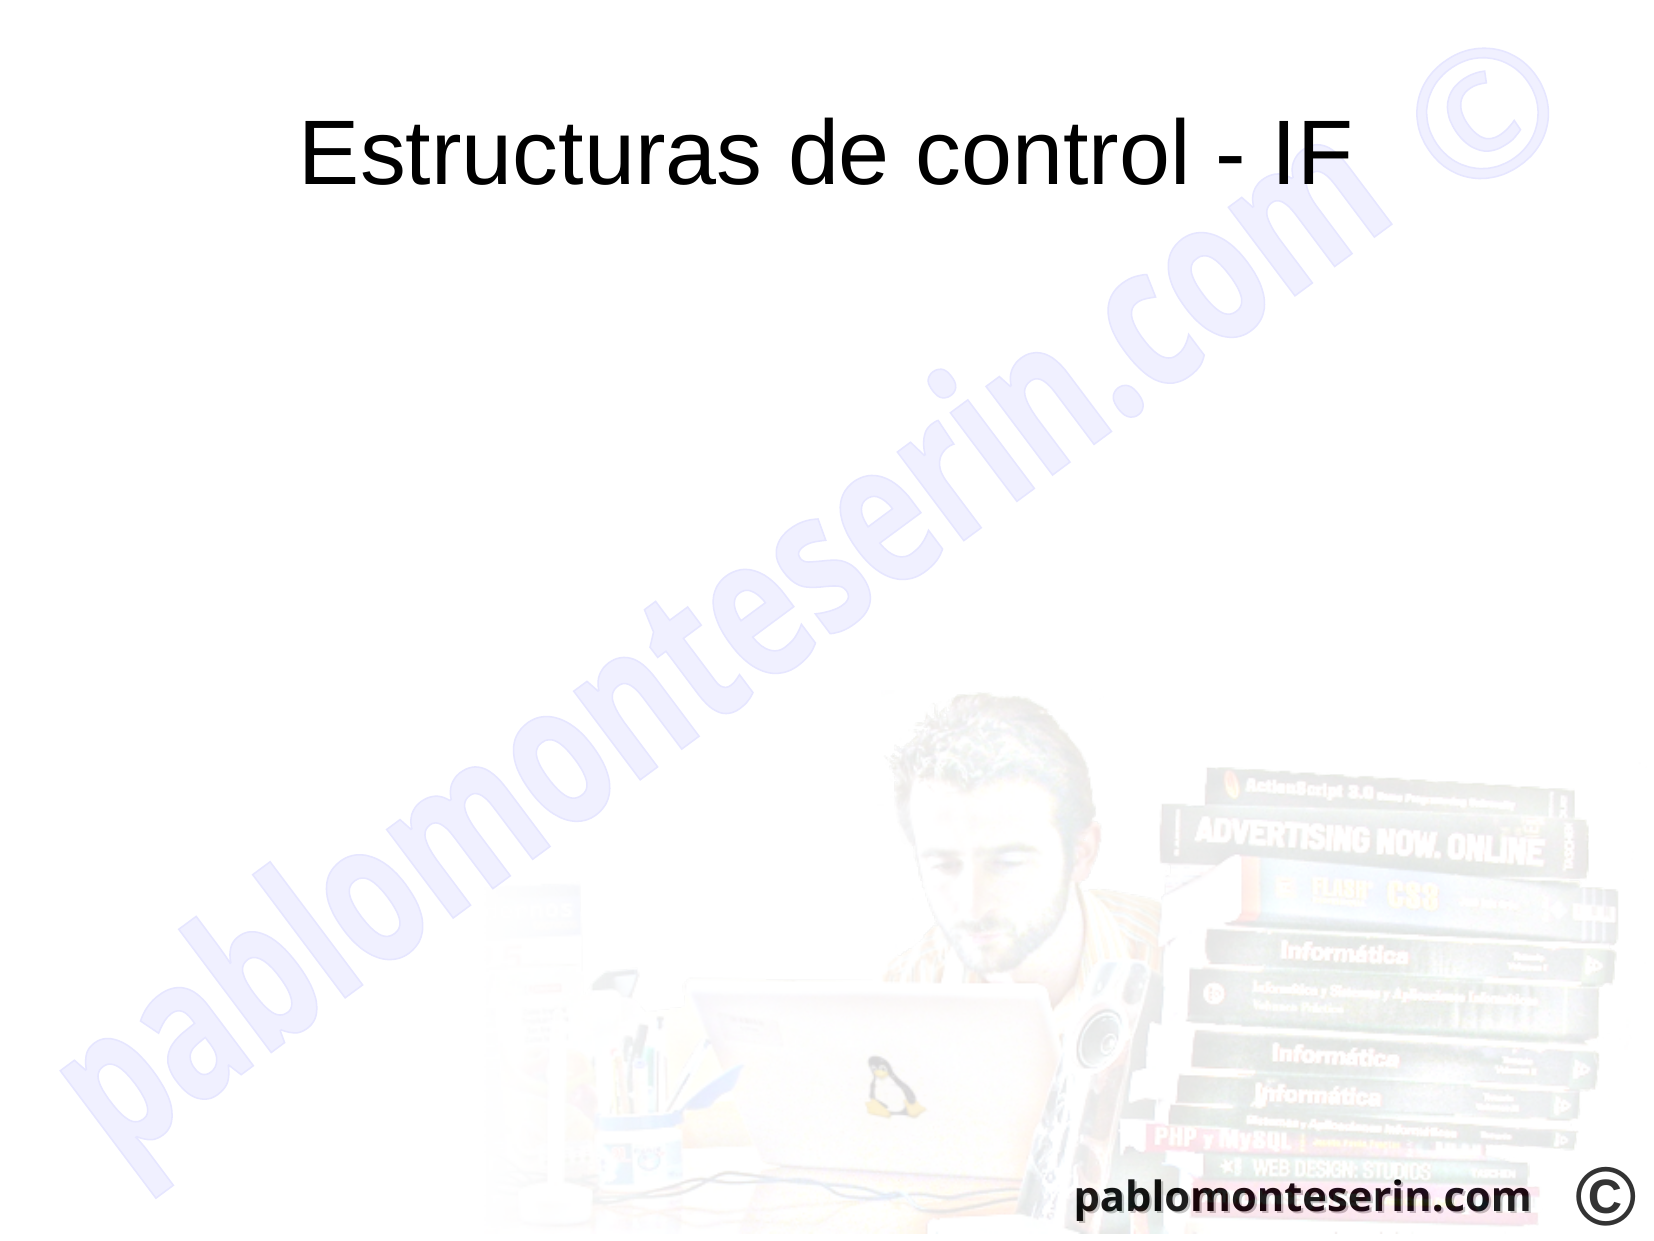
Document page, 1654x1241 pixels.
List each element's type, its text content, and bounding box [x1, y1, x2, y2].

title Estructuras de control - IF [82, 49, 1571, 257]
picture [468, 674, 1654, 1234]
